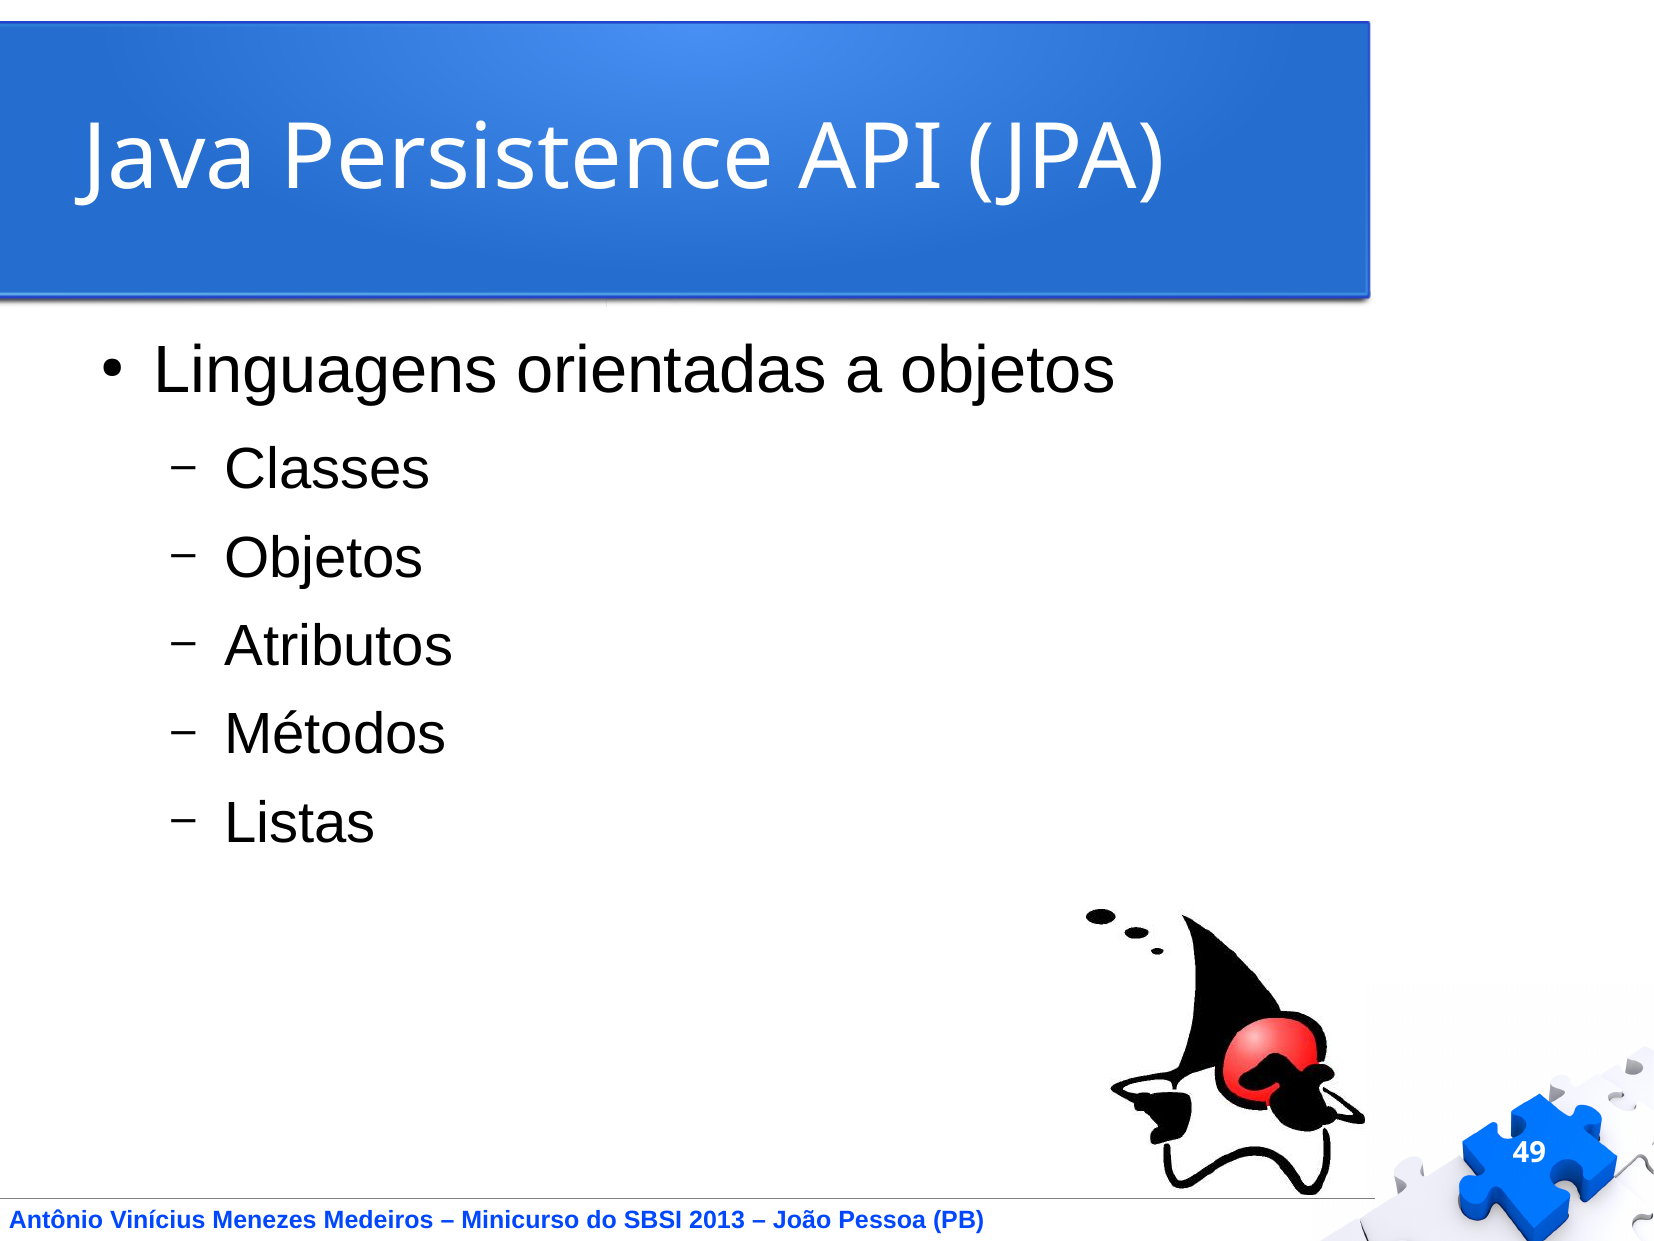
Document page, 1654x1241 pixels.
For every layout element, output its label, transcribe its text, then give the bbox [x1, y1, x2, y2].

picture [1086, 909, 1654, 1241]
list Linguagens orientadas a objetos Classes Objetos Atributos Métodos Listas [82, 332, 1356, 1052]
title Java Persistence API (JPA) [82, 49, 1323, 257]
picture [0, 21, 1375, 307]
